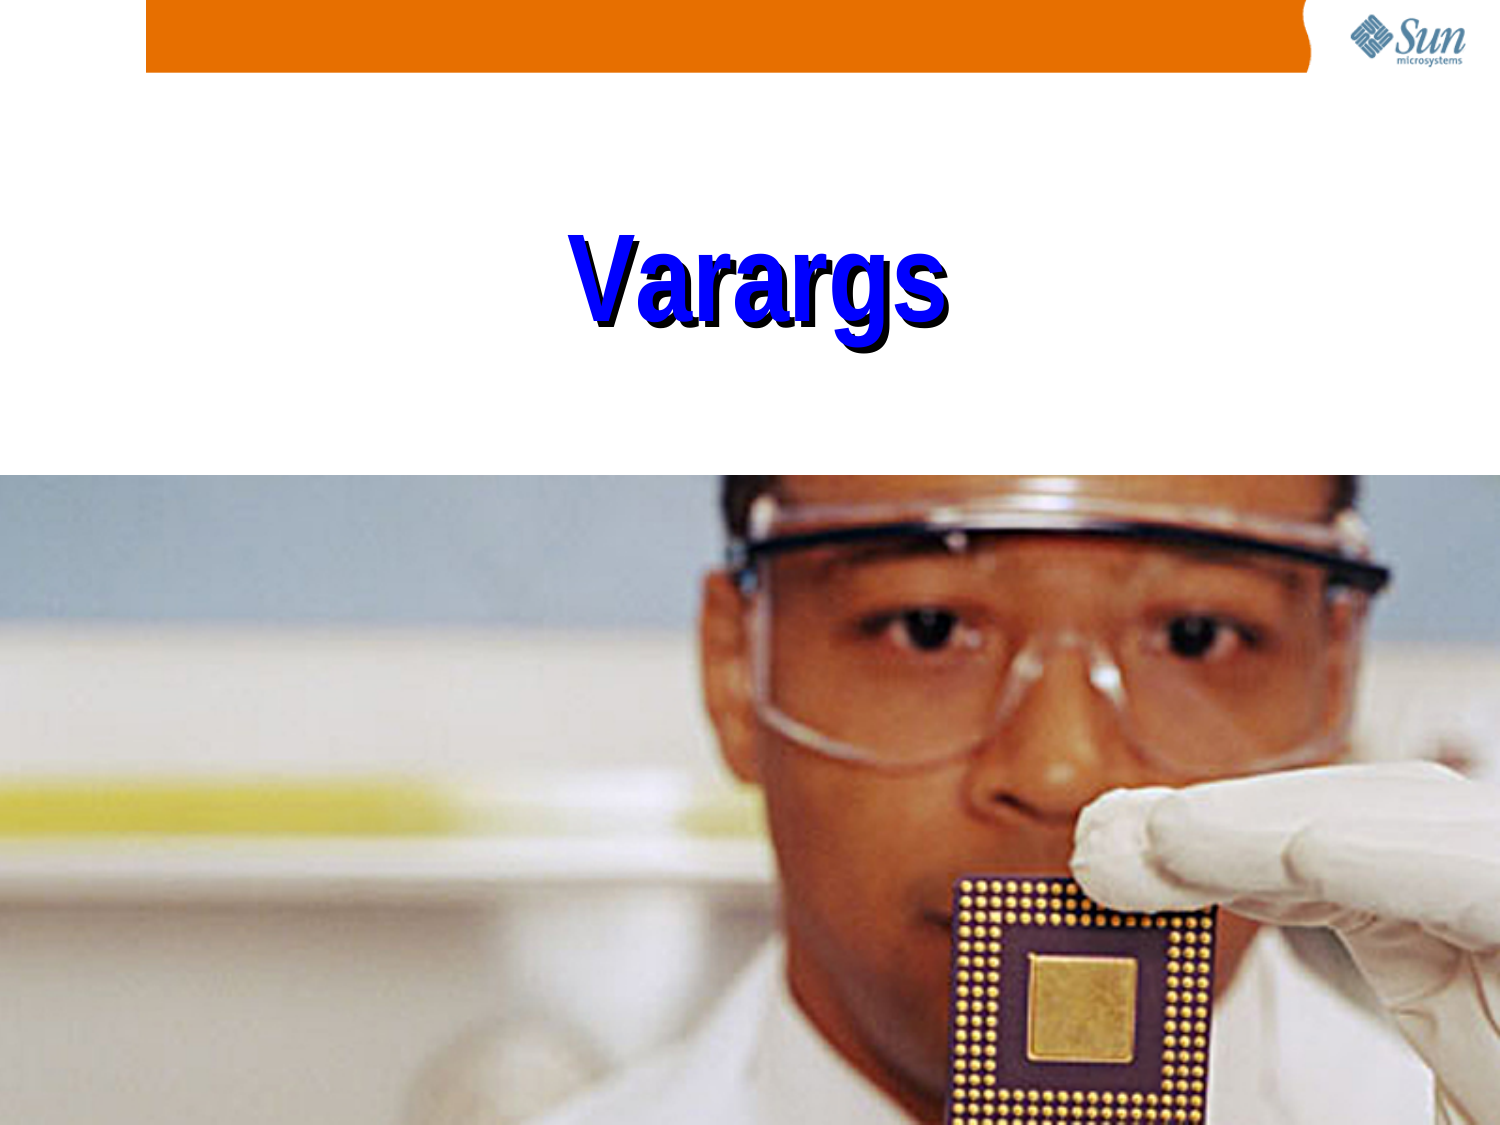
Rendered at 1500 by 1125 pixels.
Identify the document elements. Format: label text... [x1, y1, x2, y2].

picture [146, 0, 1500, 75]
text_box Varargs [215, 139, 1300, 422]
picture [0, 475, 1500, 1125]
